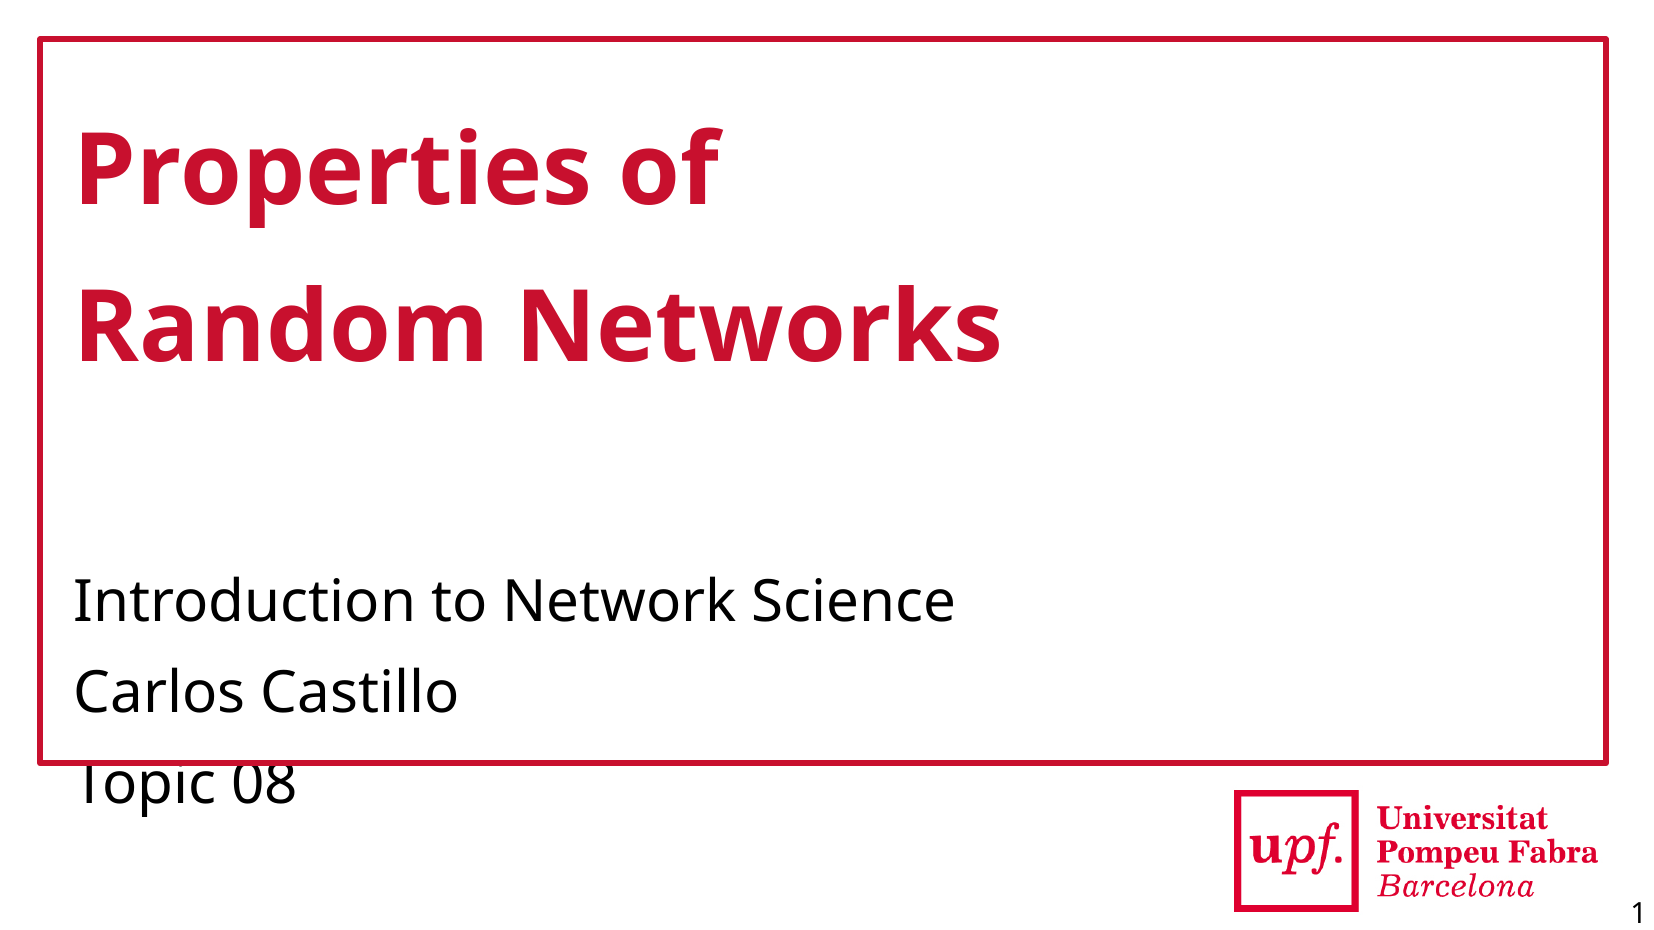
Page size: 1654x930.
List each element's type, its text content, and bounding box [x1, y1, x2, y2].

picture [1229, 784, 1603, 915]
text_box Properties of Random Networks Introduction to Network Science Carlos Castillo Topic 08 [73, 77, 1562, 730]
chart [770, 589, 889, 649]
